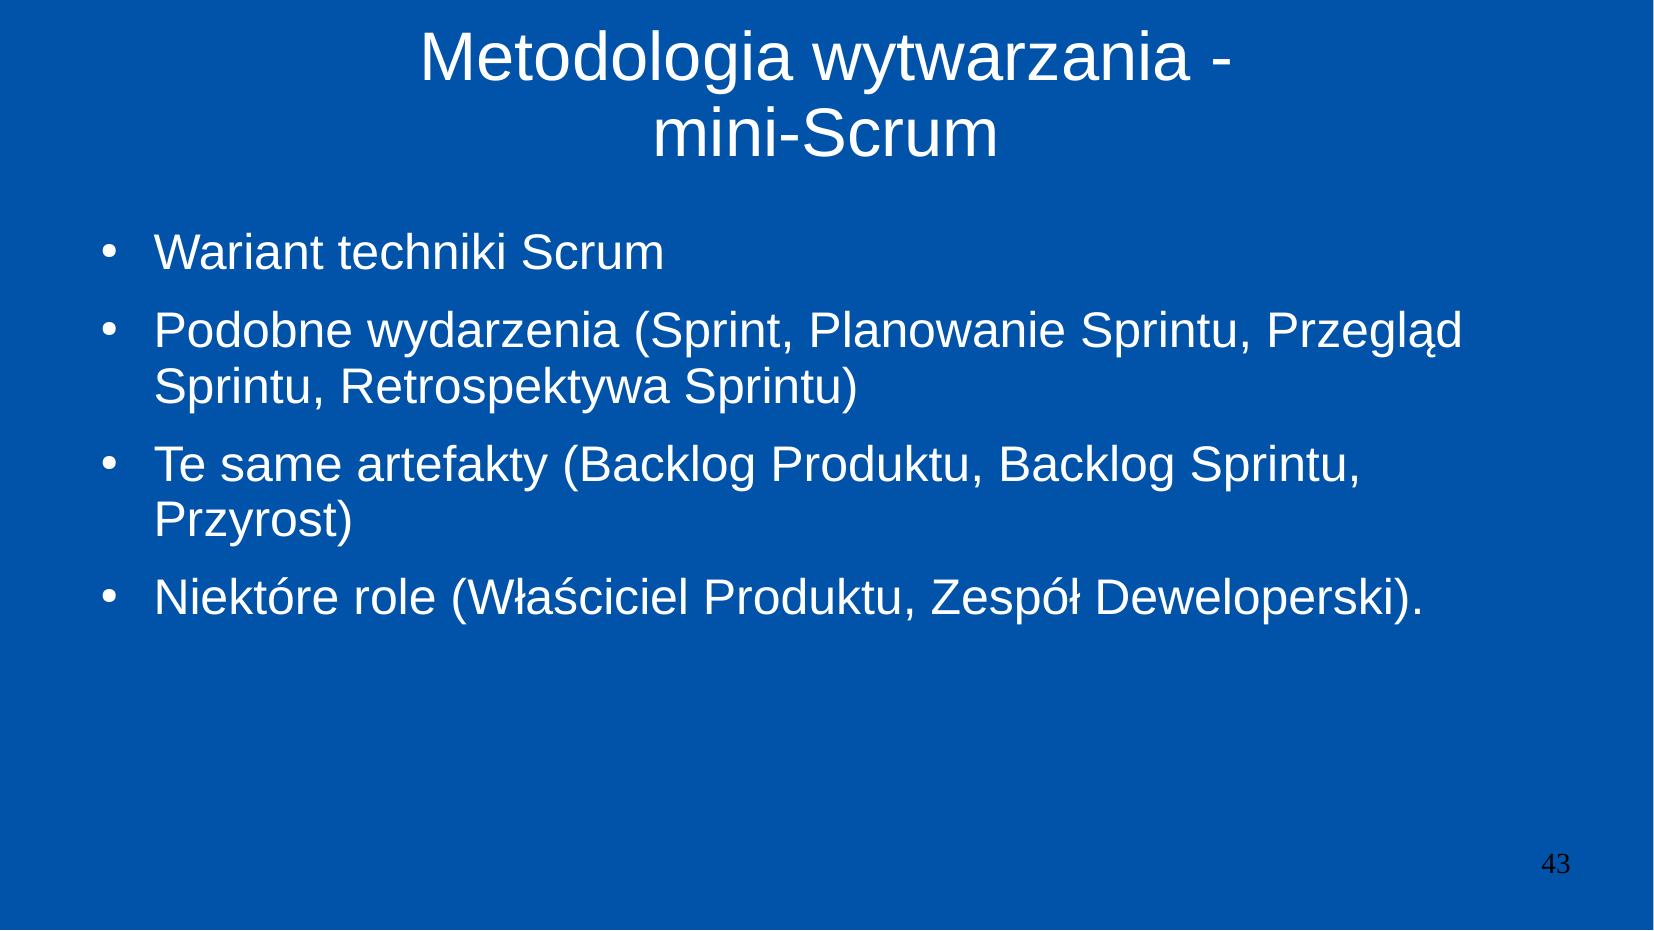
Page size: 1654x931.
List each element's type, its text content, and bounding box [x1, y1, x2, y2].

list Wariant techniki Scrum Podobne wydarzenia (Sprint, Planowanie Sprintu, Przegląd Sprintu, Retrospektywa Sprintu) Te same artefakty (Backlog Produktu, Backlog Sprintu, Przyrost) Niektóre role (Właściciel Produktu, Zespół Deweloperski). [82, 224, 1571, 848]
title Metodologia wytwarzania - mini-Scrum [389, 17, 1264, 172]
